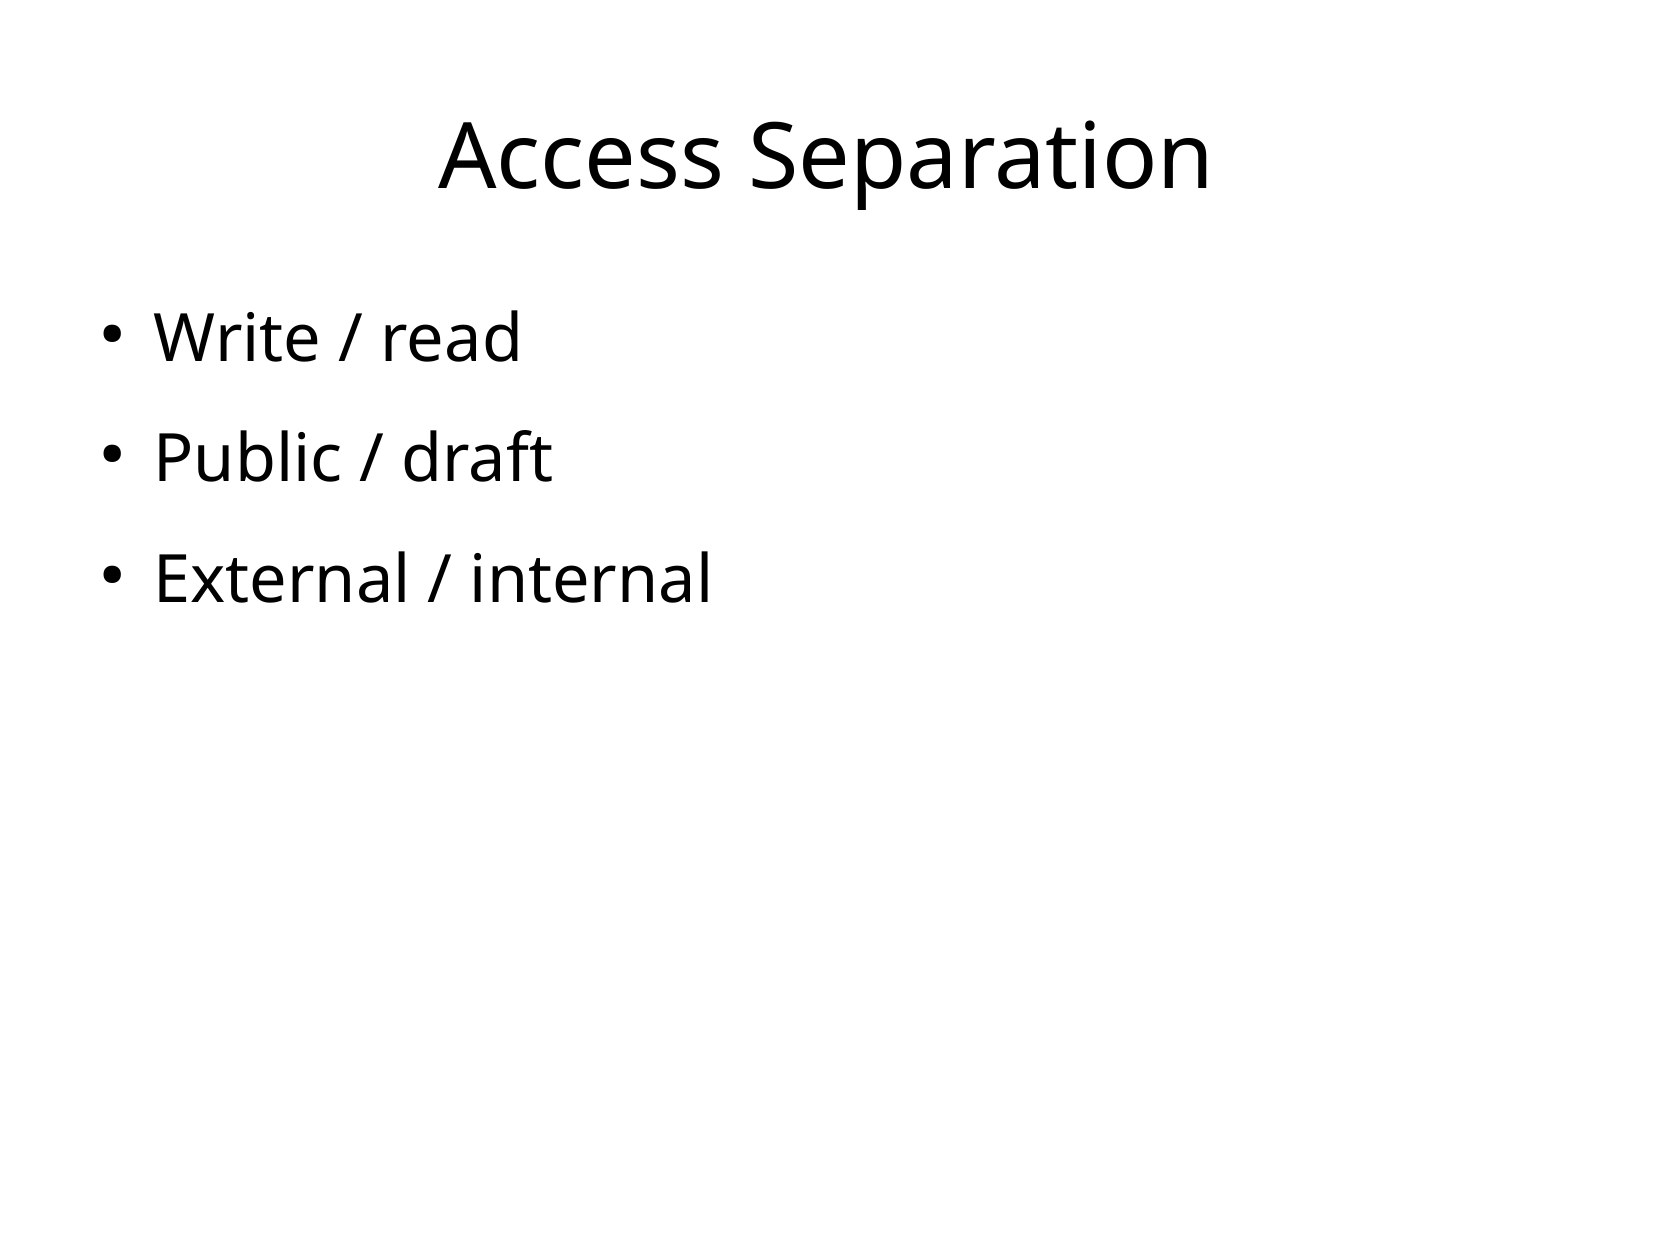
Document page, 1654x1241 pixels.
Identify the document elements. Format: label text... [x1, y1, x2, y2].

list Write / read Public / draft External / internal [82, 290, 1571, 1094]
title Access Separation [82, 56, 1571, 250]
